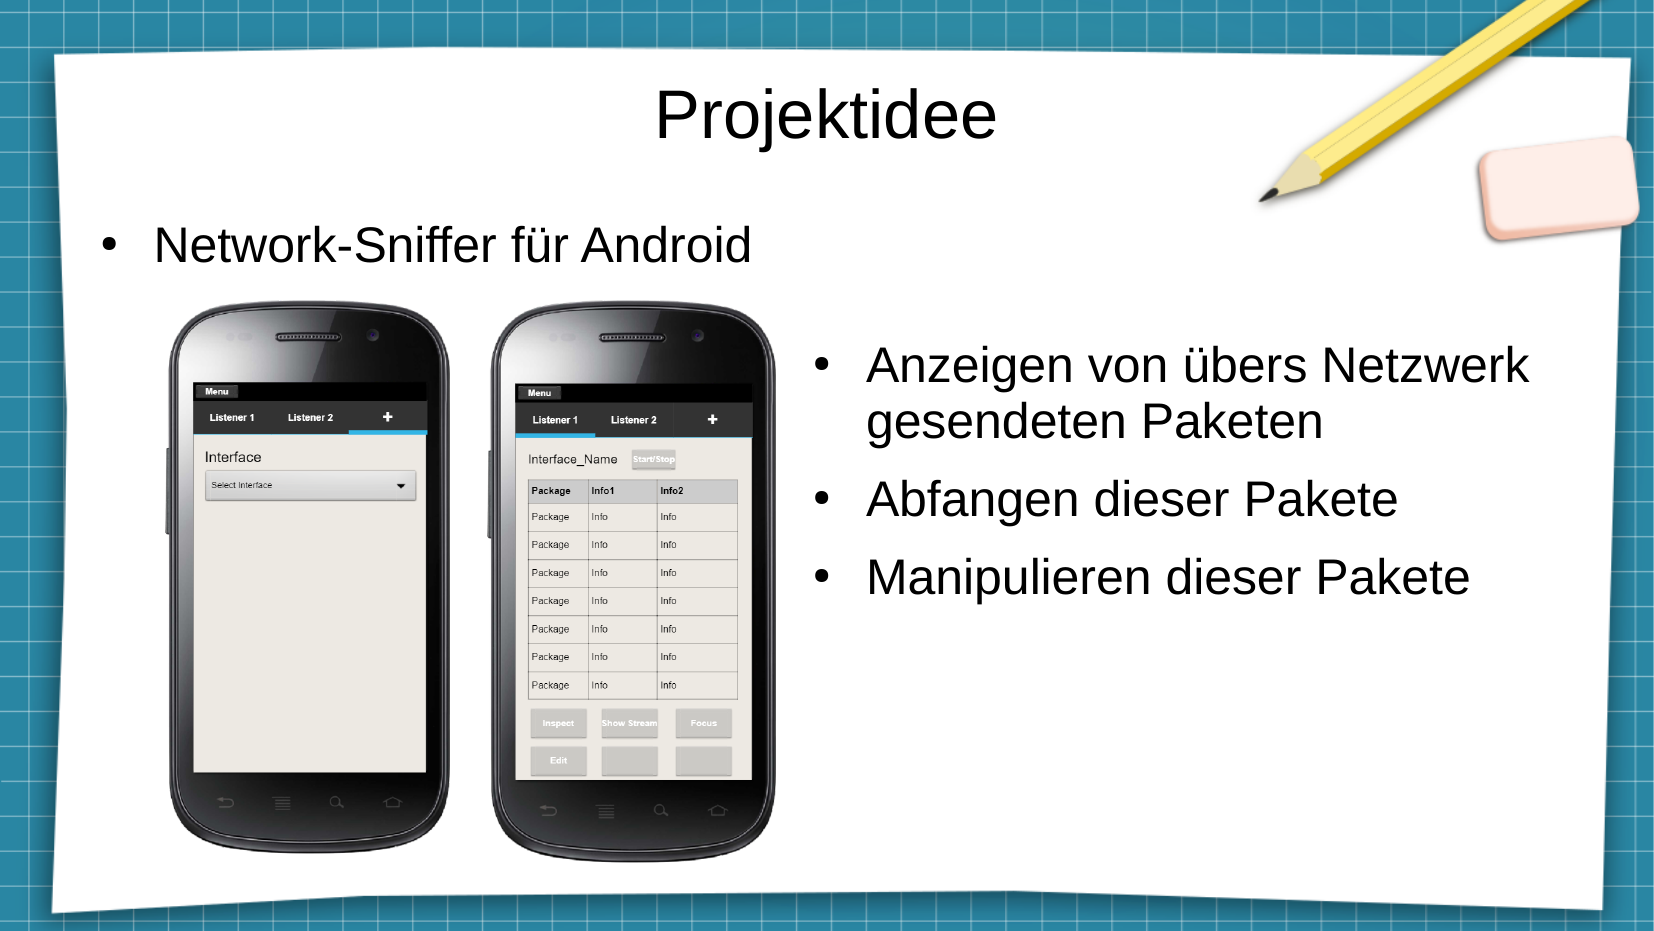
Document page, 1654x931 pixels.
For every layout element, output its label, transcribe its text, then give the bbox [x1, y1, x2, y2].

title Projektidee [82, 37, 1571, 193]
list Anzeigen von übers Netzwerk gesendeten Paketen Abfangen dieser Pakete Manipulieren dieser Pakete [795, 337, 1538, 795]
list Network-Sniffer für Android [82, 217, 1571, 758]
picture [0, 0, 1654, 931]
